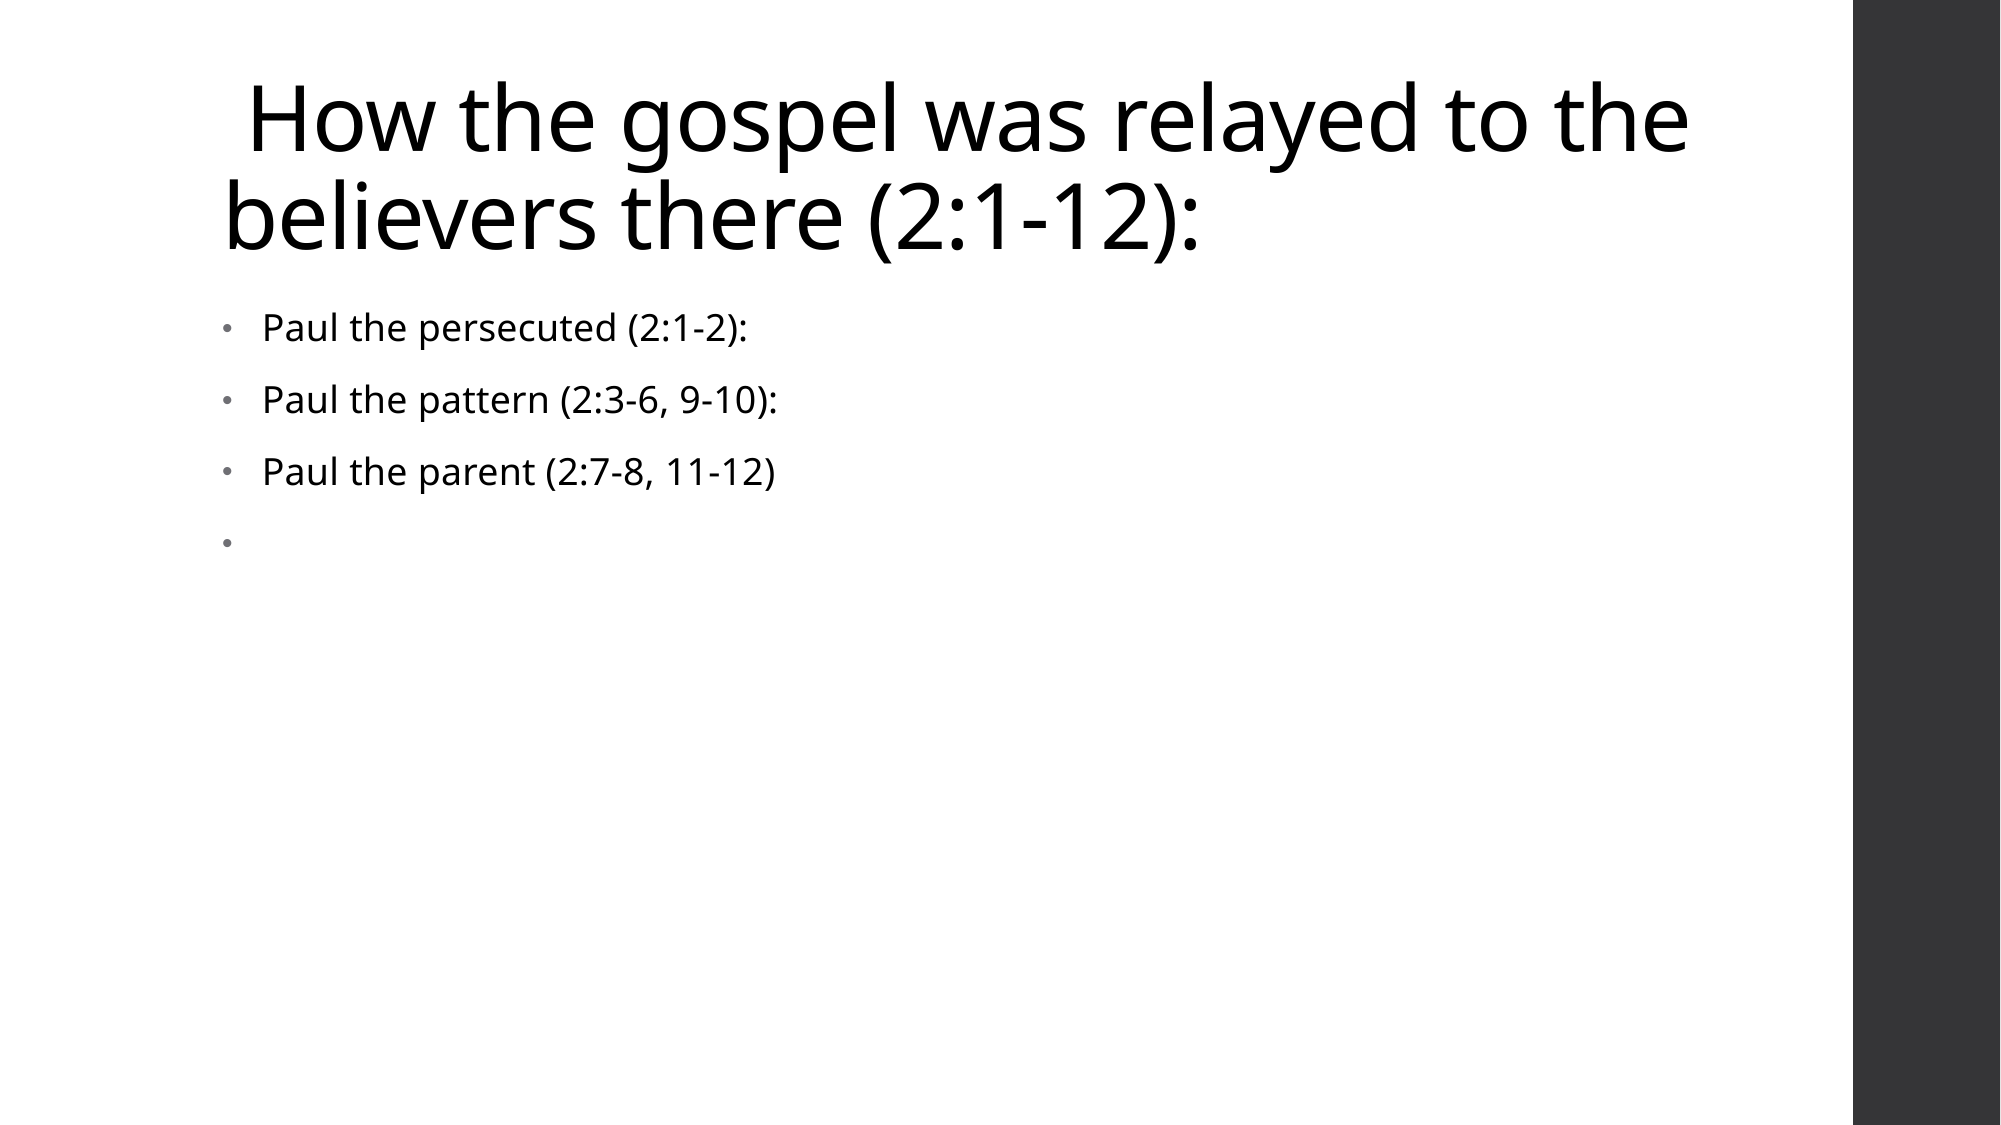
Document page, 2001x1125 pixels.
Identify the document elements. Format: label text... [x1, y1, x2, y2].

list Paul the persecuted (2:1-2): Paul the pattern (2:3-6, 9-10): Paul the parent (2:7-8, 11-12) [206, 299, 1617, 1014]
title How the gospel was relayed to the believers there (2:1-12): [206, 60, 1797, 278]
